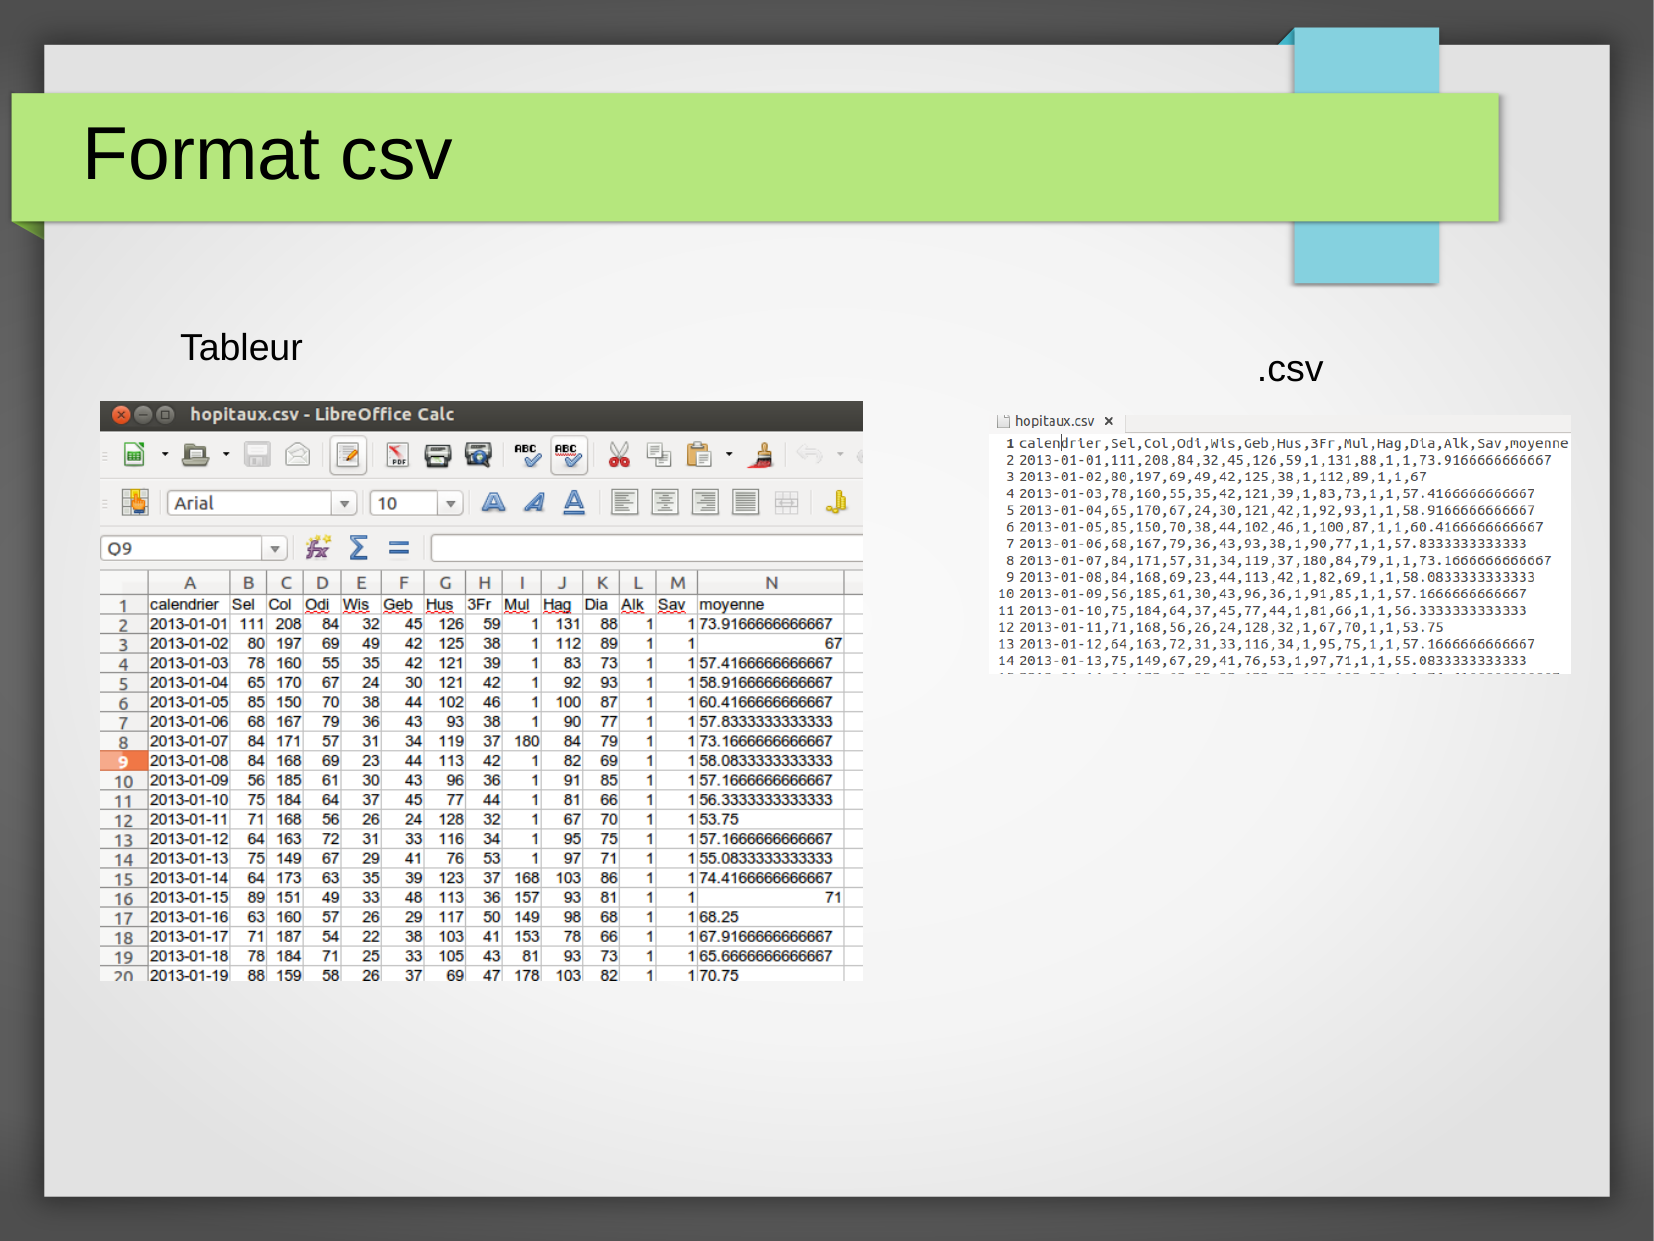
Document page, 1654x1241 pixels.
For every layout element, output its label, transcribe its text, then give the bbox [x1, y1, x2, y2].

title Format csv [82, 94, 1264, 213]
picture [0, 0, 1654, 1241]
text_box Tableur [165, 318, 318, 376]
text_box .csv [1242, 340, 1339, 398]
